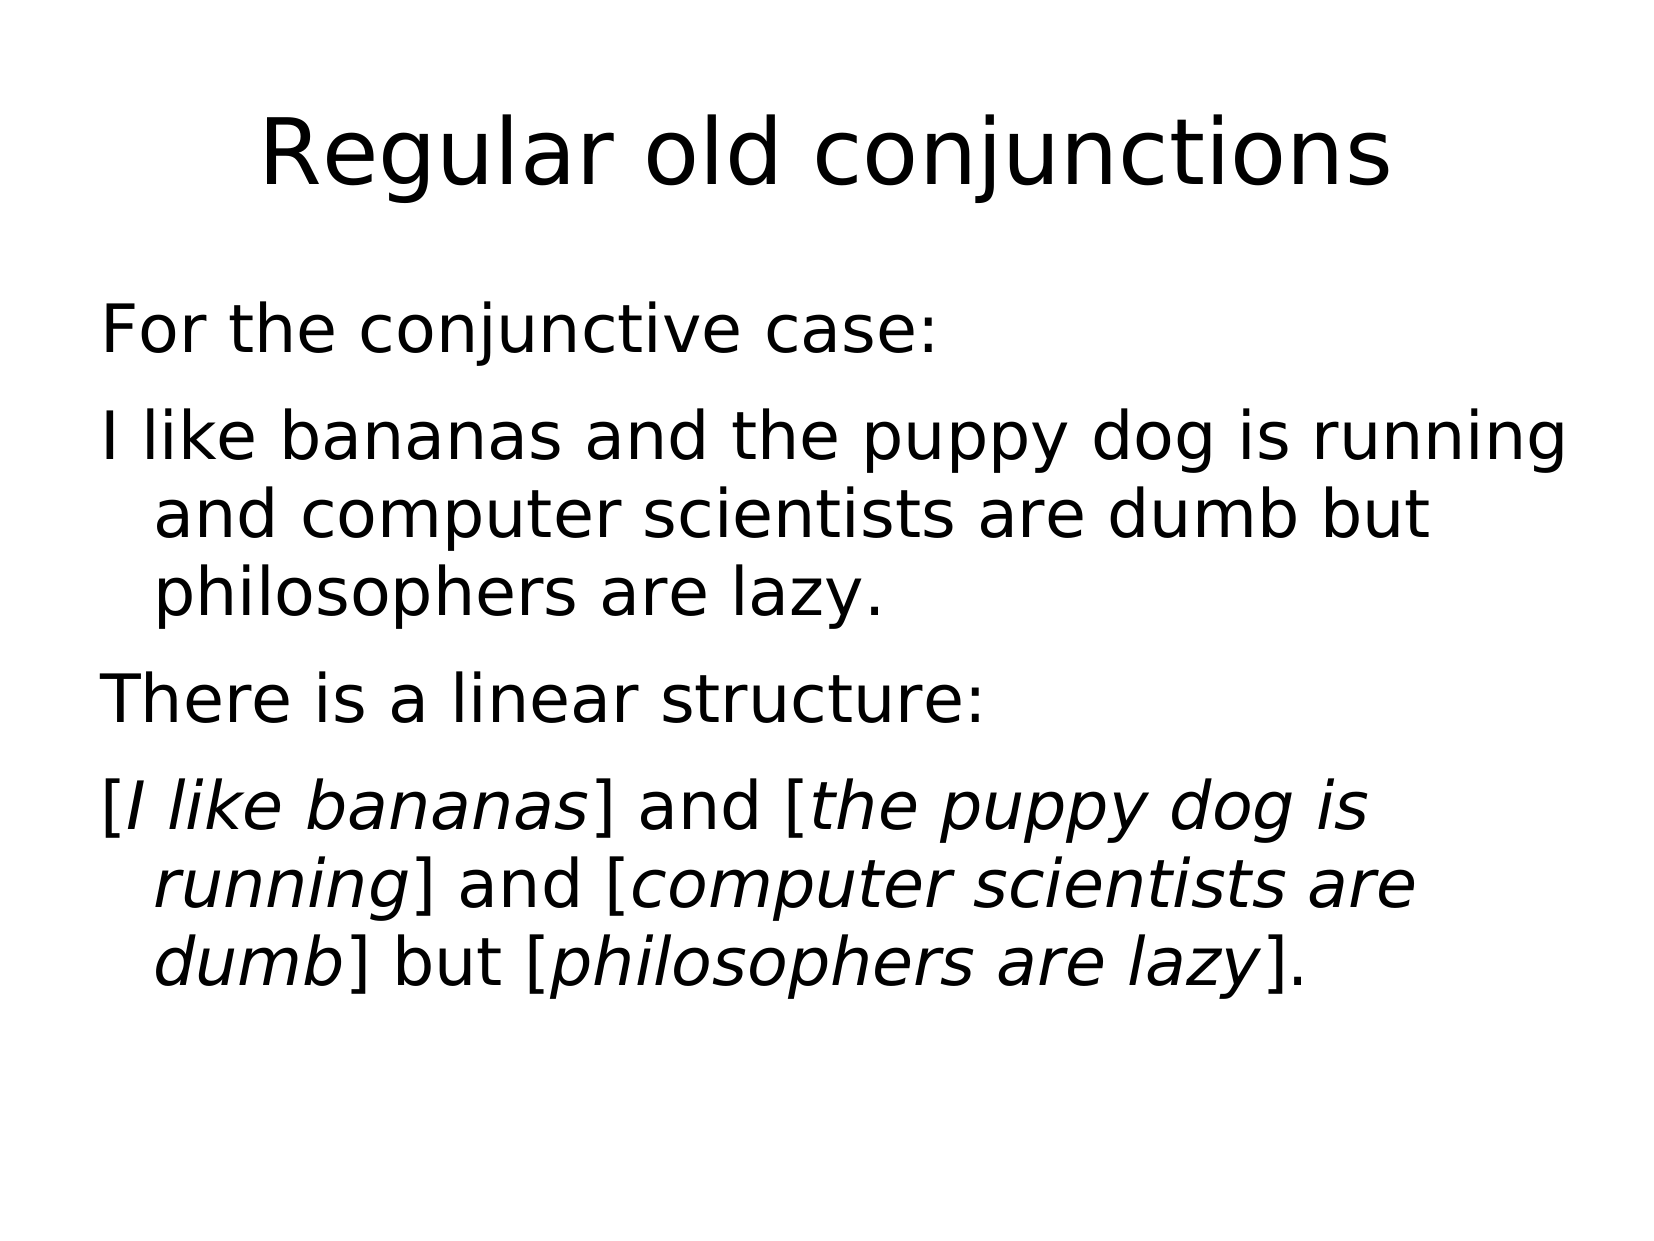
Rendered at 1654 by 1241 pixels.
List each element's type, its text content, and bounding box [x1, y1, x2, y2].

list For the conjunctive case: I like bananas and the puppy dog is running and computer scientists are dumb but philosophers are lazy. There is a linear structure: [I like bananas] and [the puppy dog is running] and [computer scientists are dumb] but [philosophers are lazy]. [82, 290, 1571, 1109]
title Regular old conjunctions [82, 49, 1571, 257]
